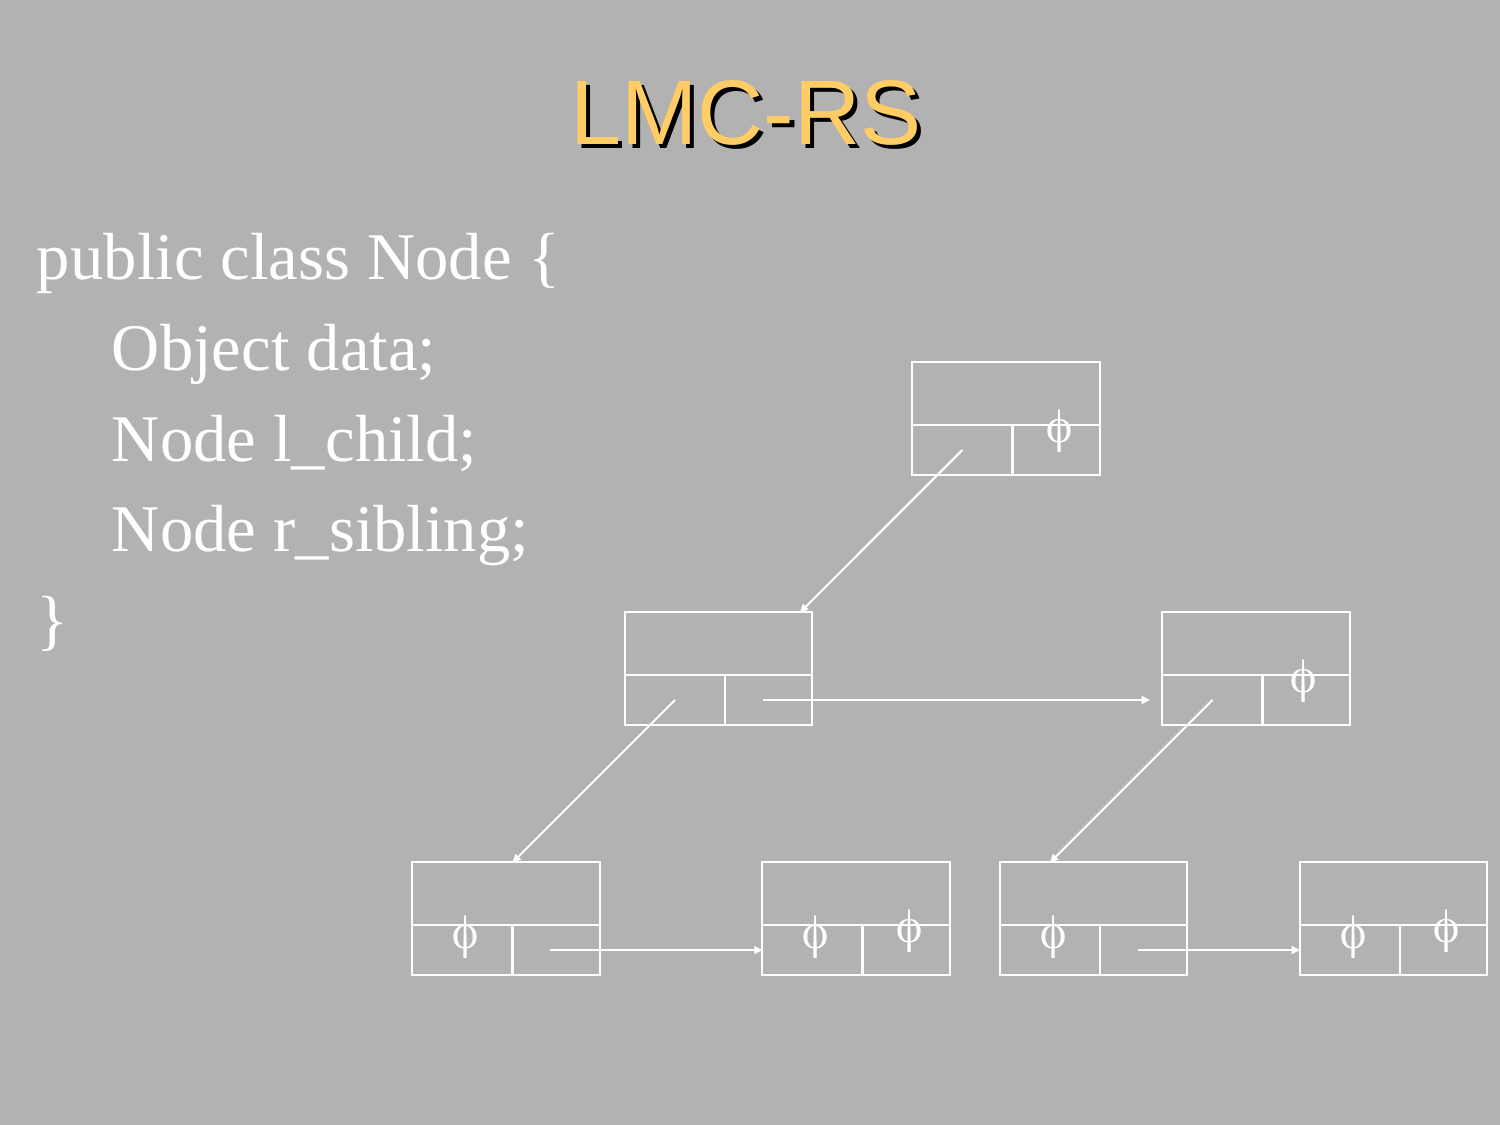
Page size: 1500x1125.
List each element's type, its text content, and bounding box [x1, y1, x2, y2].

text_box  [1025, 905, 1081, 967]
text_box  [437, 905, 494, 967]
text_box  [1031, 399, 1088, 461]
text_box  [881, 899, 938, 961]
text_box  [1325, 905, 1381, 967]
text_box  [1419, 899, 1475, 961]
title LMC-RS [17, 37, 1476, 188]
text_box  [1275, 649, 1331, 711]
list public class Node { Object data; Node l_child; Node r_sibling; } [22, 212, 625, 726]
text_box  [787, 905, 844, 967]
